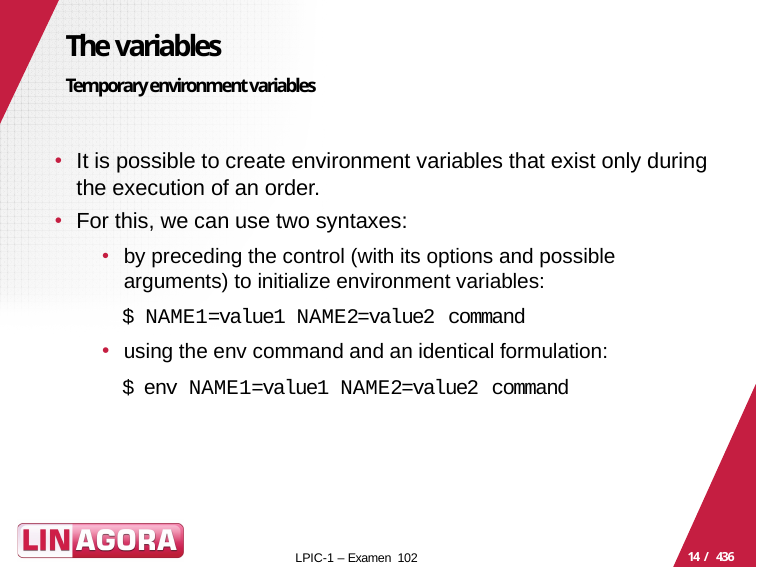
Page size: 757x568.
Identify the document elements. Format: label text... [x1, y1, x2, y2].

title The variables Temporary environment variables [63, 26, 692, 97]
text_box [17, 519, 184, 562]
text_box It is possible to create environment variables that exist only during the execution of an order. For this, we can use two syntaxes: by preceding the control (with its options and possible arguments) to initialize environment variables: $ NAME1=value1 NAME2=value2 command using the env command and an identical formulation: $ env NAME1=value1 NAME2=value2 command [52, 146, 727, 399]
picture [0, 0, 352, 352]
footer LPIC-1 – Examen 102 [293, 549, 420, 568]
slide_number <numéro> / 436 [683, 549, 747, 568]
